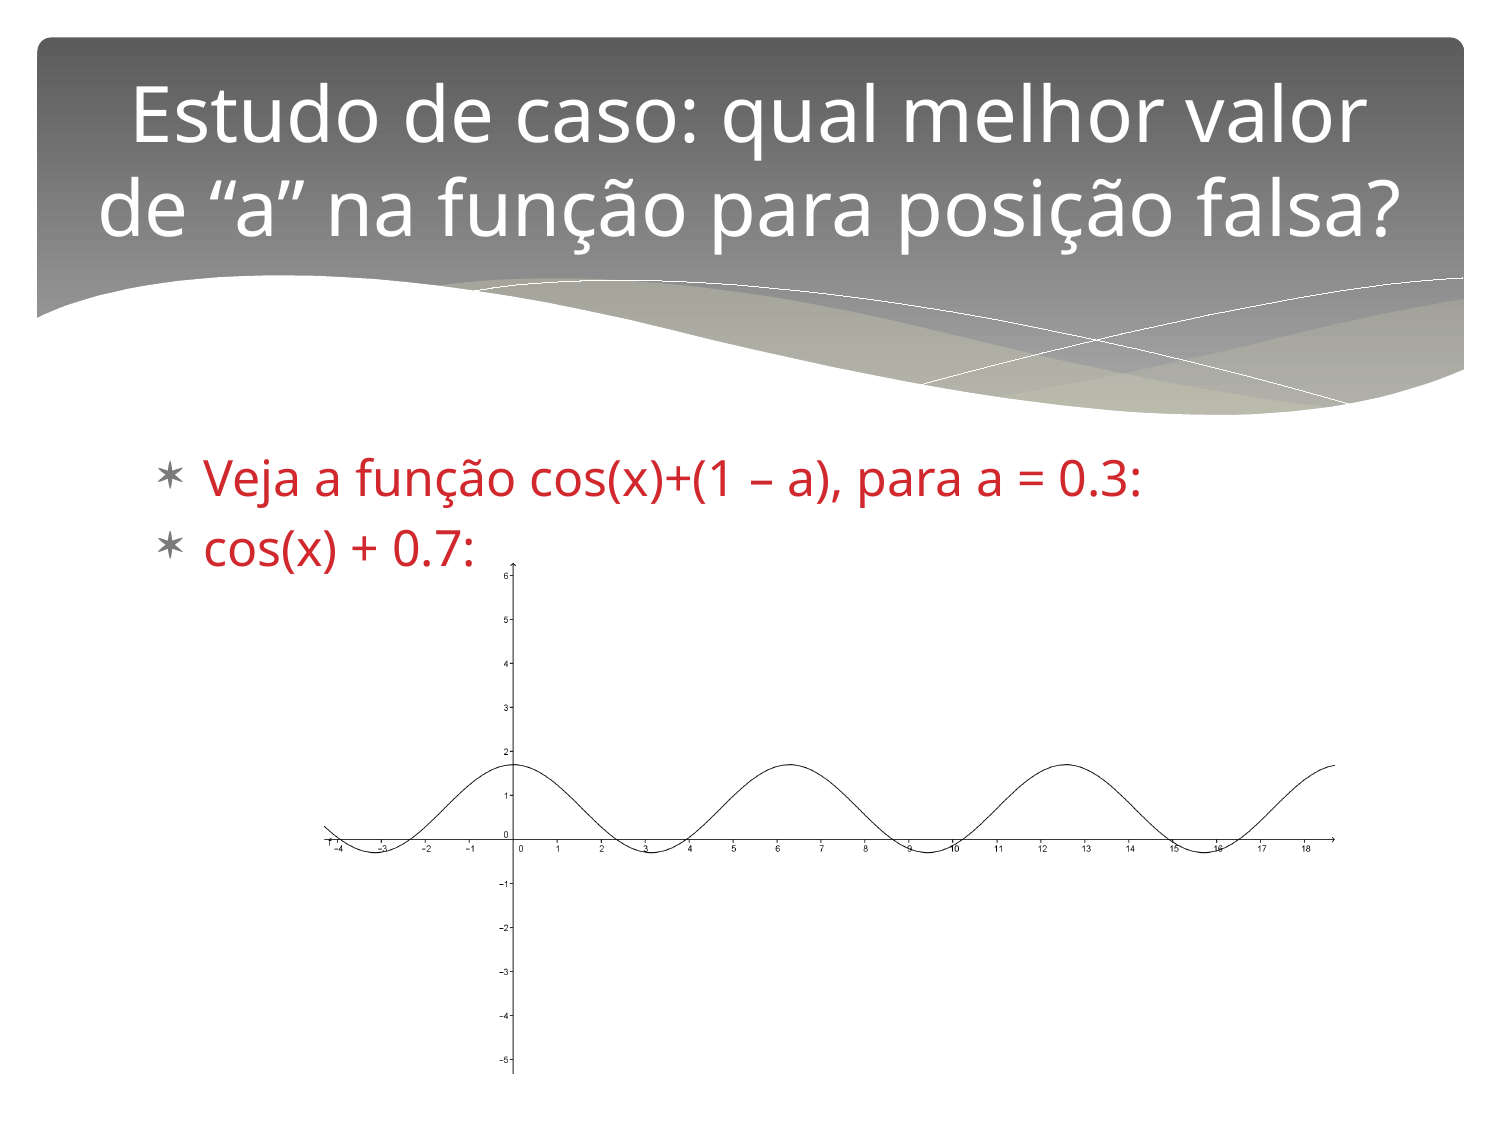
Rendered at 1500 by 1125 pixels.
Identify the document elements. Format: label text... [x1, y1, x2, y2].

title Estudo de caso: qual melhor valor de “a” na função para posição falsa? [75, 55, 1425, 261]
picture [324, 562, 1335, 1074]
list Veja a função cos(x)+(1 – a), para a = 0.3: cos(x) + 0.7: [143, 438, 1359, 1005]
